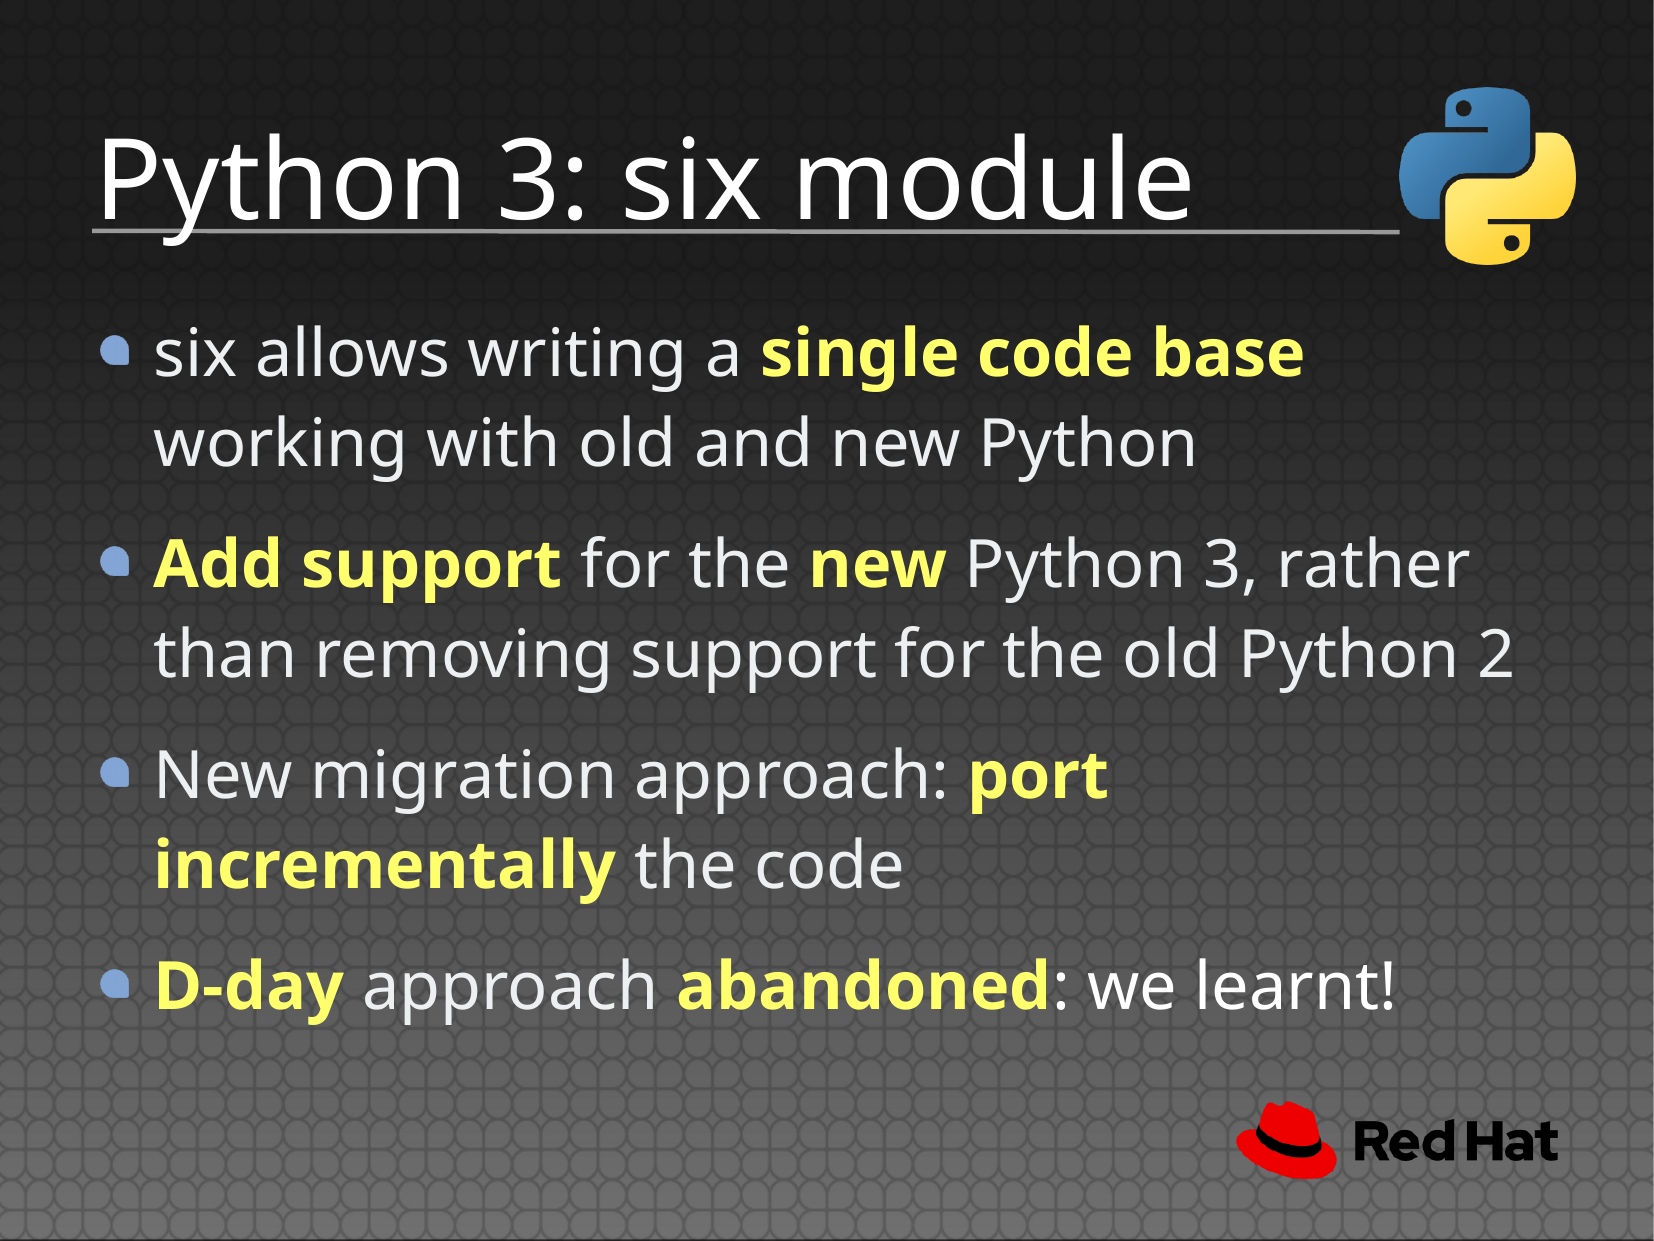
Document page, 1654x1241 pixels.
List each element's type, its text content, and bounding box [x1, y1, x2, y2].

list six allows writing a single code base working with old and new Python Add support for the new Python 3, rather than removing support for the old Python 2 New migration approach: port incrementally the code D-day approach abandoned: we learnt! [82, 304, 1571, 1045]
title Python 3: six module [94, 100, 1426, 251]
picture [0, 0, 1654, 1241]
